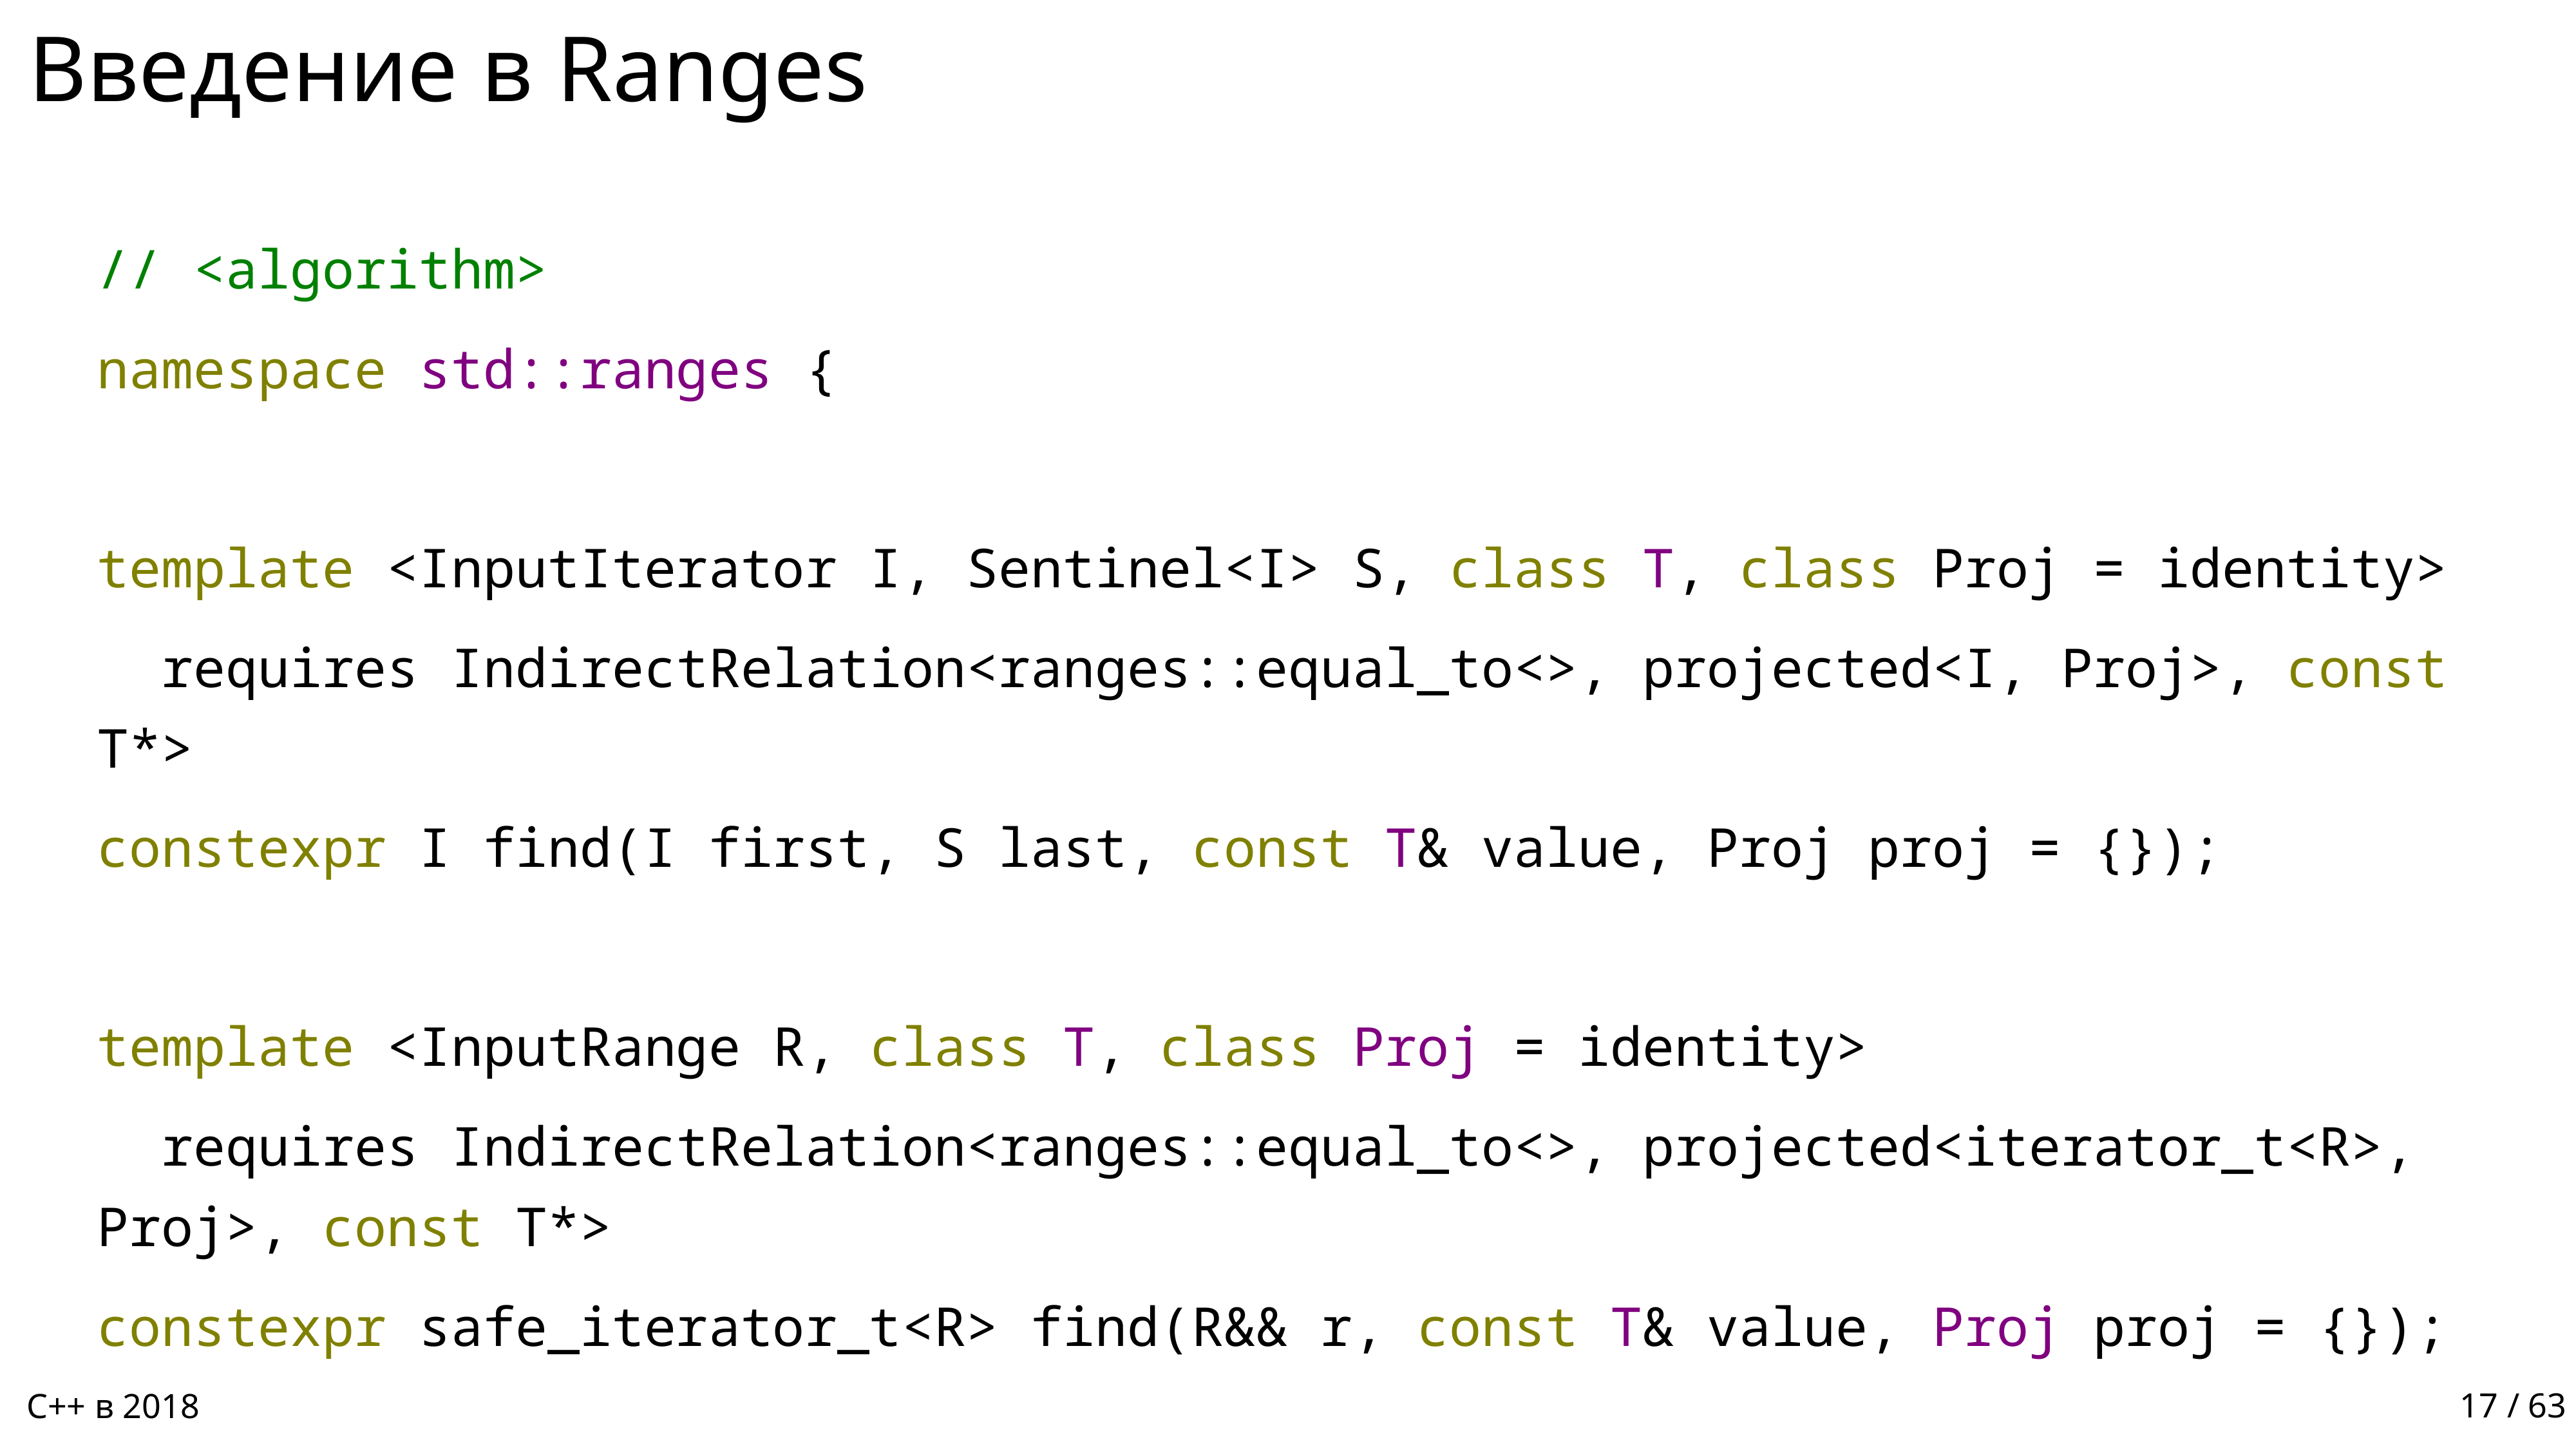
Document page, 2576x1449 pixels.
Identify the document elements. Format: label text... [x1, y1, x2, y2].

list <number> / 63 [1479, 1376, 2576, 1431]
list C++ в 2018 [17, 1376, 1114, 1431]
list // <algorithm> namespace std::ranges { template <InputIterator I, Sentinel<I> S, class T, class Proj = identity> requires IndirectRelation<ranges::equal_to<>, projected<I, Proj>, const T*> constexpr I find(I first, S last, const T& value, Proj proj = {}); template <InputRange R, class T, class Proj = identity> requires IndirectRelation<ranges::equal_to<>, projected<iterator_t<R>, Proj>, const T*> constexpr safe_iterator_t<R> find(R&& r, const T& value, Proj proj = {}); } // namespace std::ranges [87, 214, 2551, 1382]
title Введение в Ranges [19, 19, 2551, 155]
